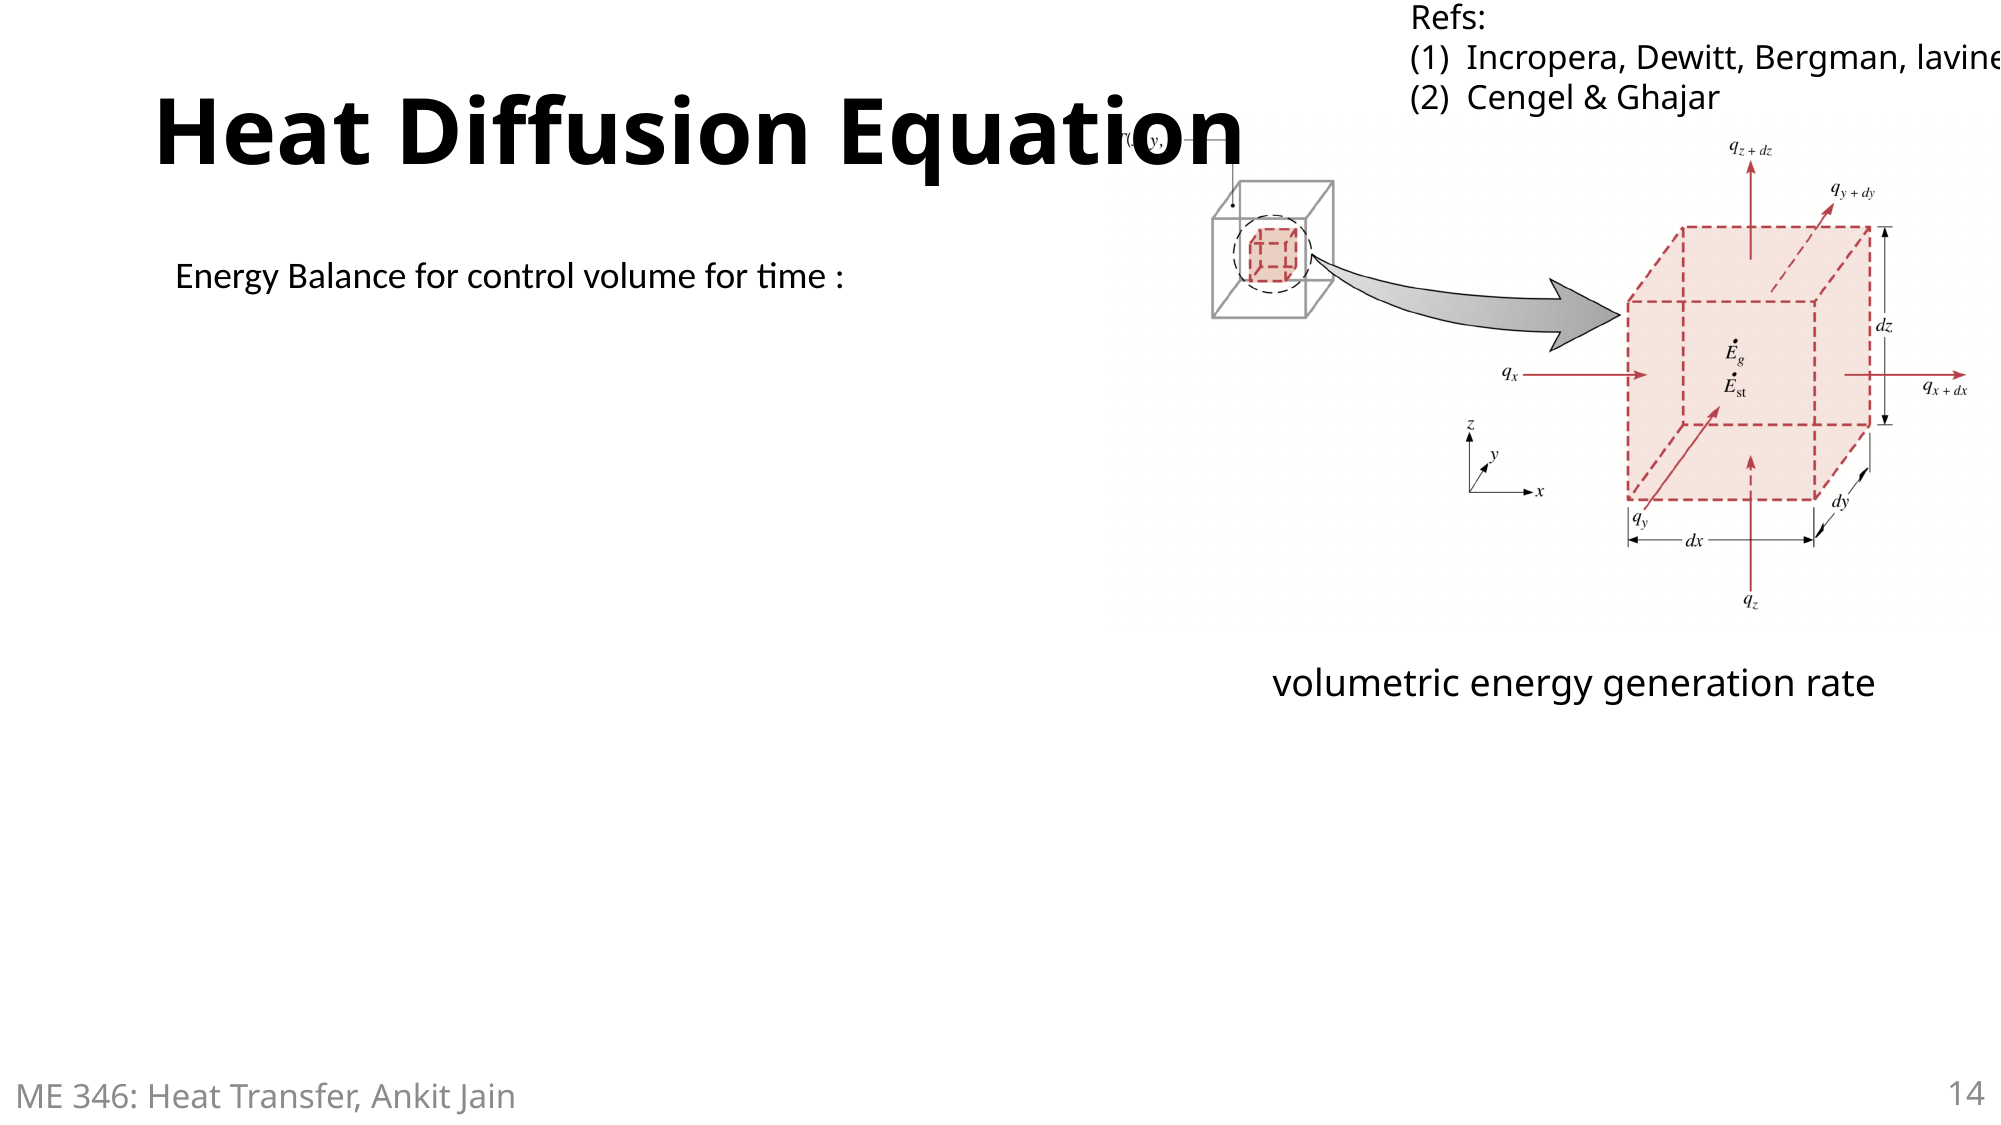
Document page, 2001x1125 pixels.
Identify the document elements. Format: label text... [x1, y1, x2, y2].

picture [1105, 124, 1995, 629]
text_box Energy Balance for control volume for time : [160, 243, 861, 349]
text_box Refs: Incropera, Dewitt, Bergman, lavine Cengel & Ghajar [1395, 0, 2000, 124]
text_box volumetric energy generation rate [1247, 651, 1892, 712]
footer ME 346: Heat Transfer, Ankit Jain [0, 1065, 1045, 1125]
title Heat Diffusion Equation [137, 25, 1863, 244]
